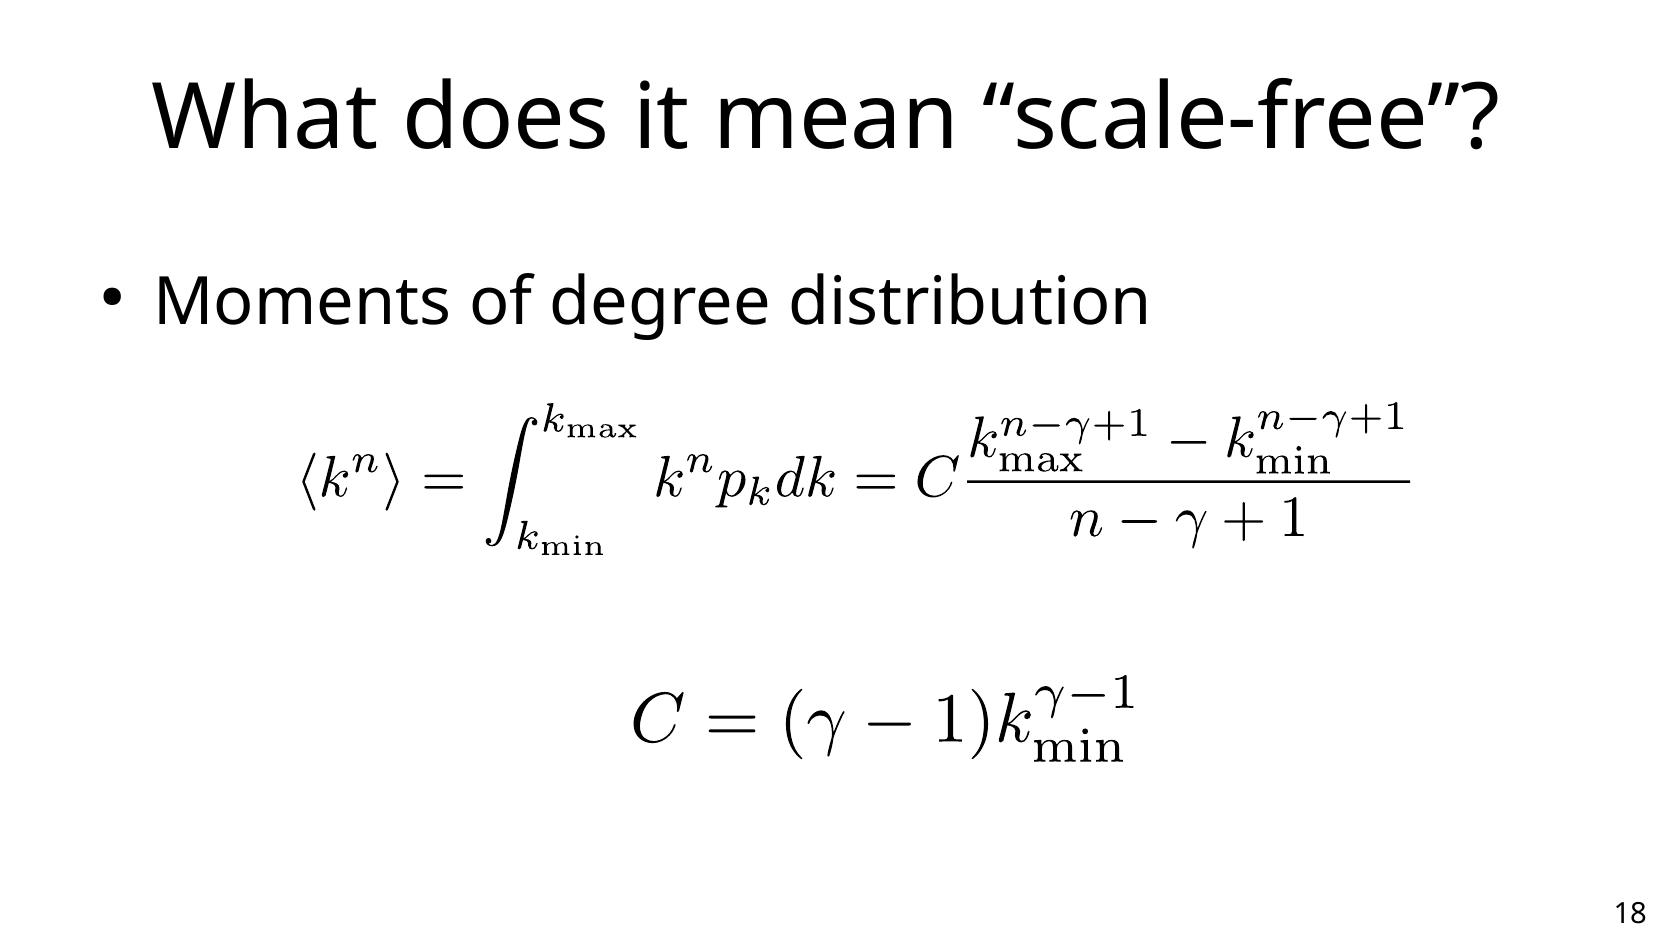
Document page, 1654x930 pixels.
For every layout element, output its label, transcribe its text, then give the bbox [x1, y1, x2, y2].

text_box [295, 401, 1411, 556]
title What does it mean “scale-free”? [82, 1, 1571, 225]
list Moments of degree distribution [82, 252, 1571, 901]
text_box [630, 675, 1139, 762]
